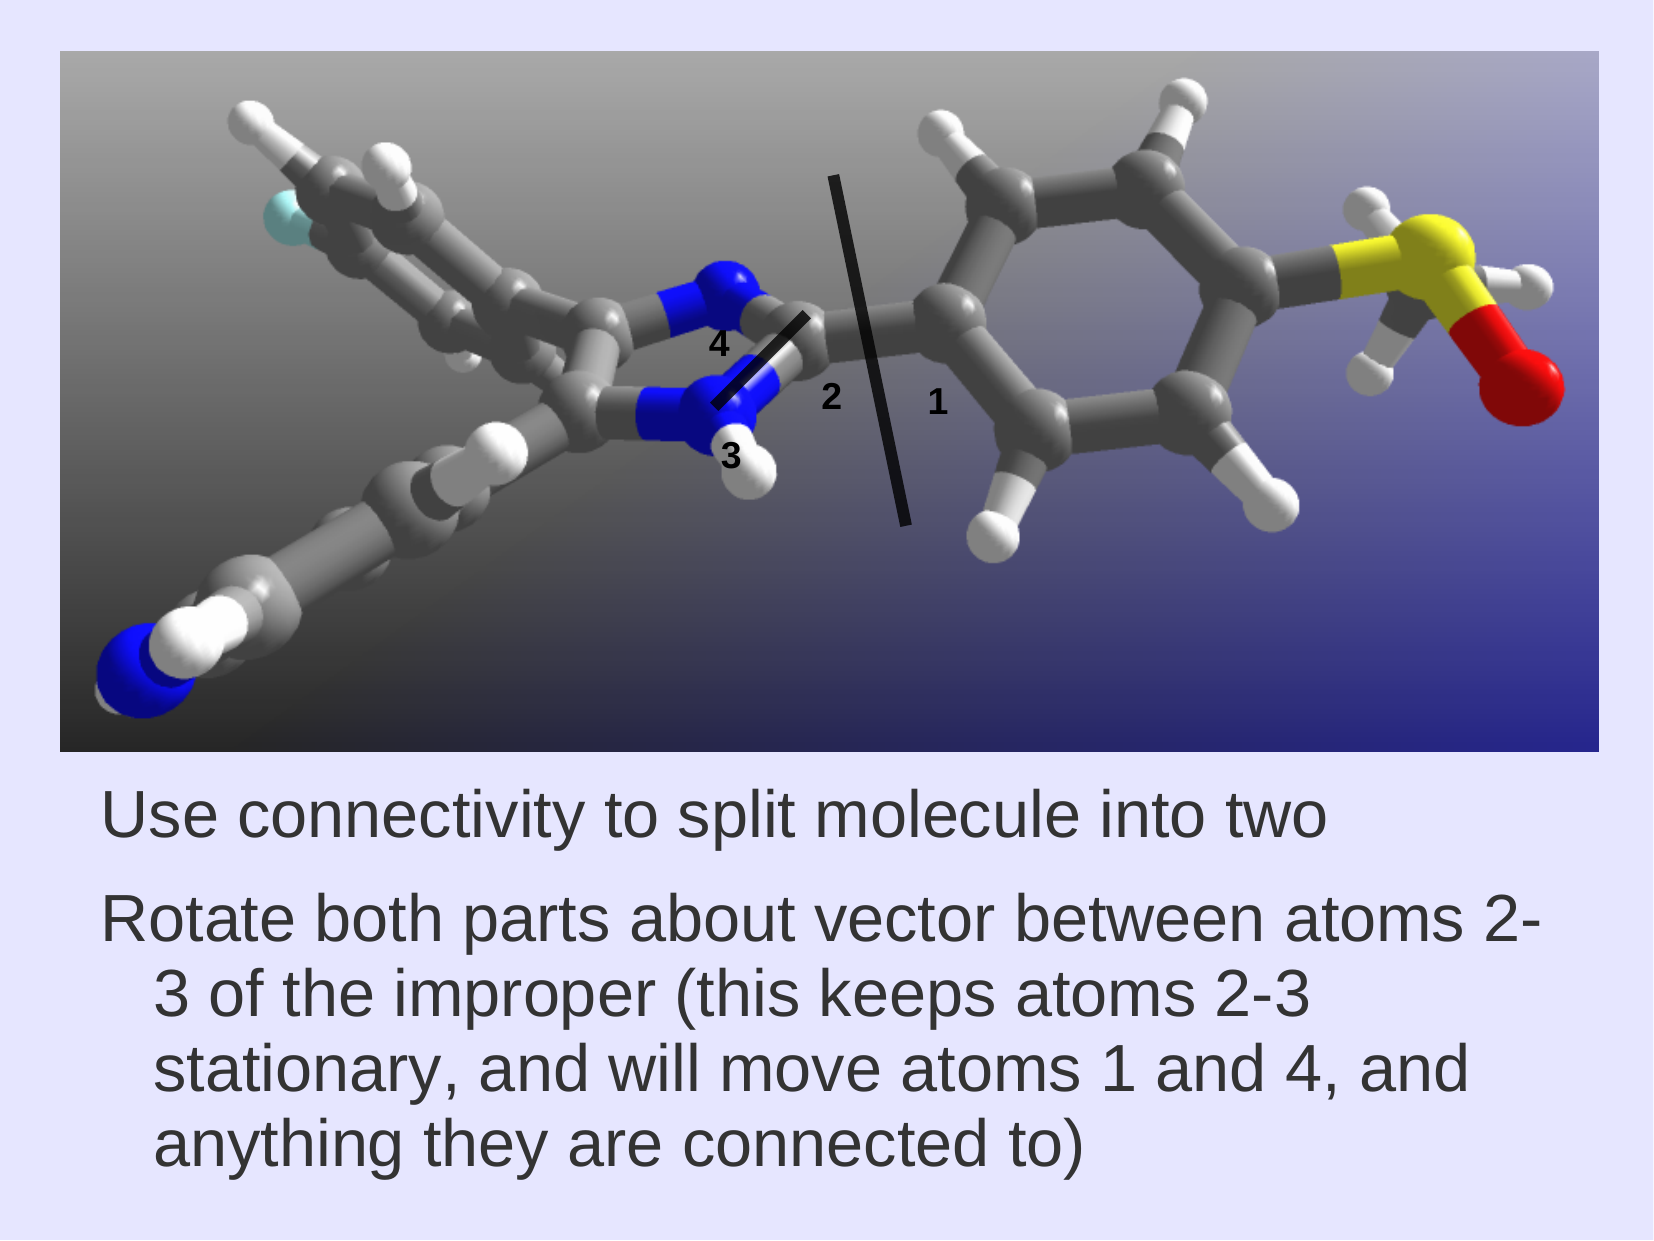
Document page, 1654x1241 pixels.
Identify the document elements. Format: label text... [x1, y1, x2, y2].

text_box 4 [694, 314, 745, 372]
text_box 1 [912, 373, 964, 431]
picture [60, 51, 1599, 752]
text_box 3 [706, 426, 757, 484]
text_box 2 [806, 367, 857, 425]
list Use connectivity to split molecule into two Rotate both parts about vector between atoms 2-3 of the improper (this keeps atoms 2-3 stationary, and will move atoms 1 and 4, and anything they are connected to) [82, 777, 1571, 1191]
